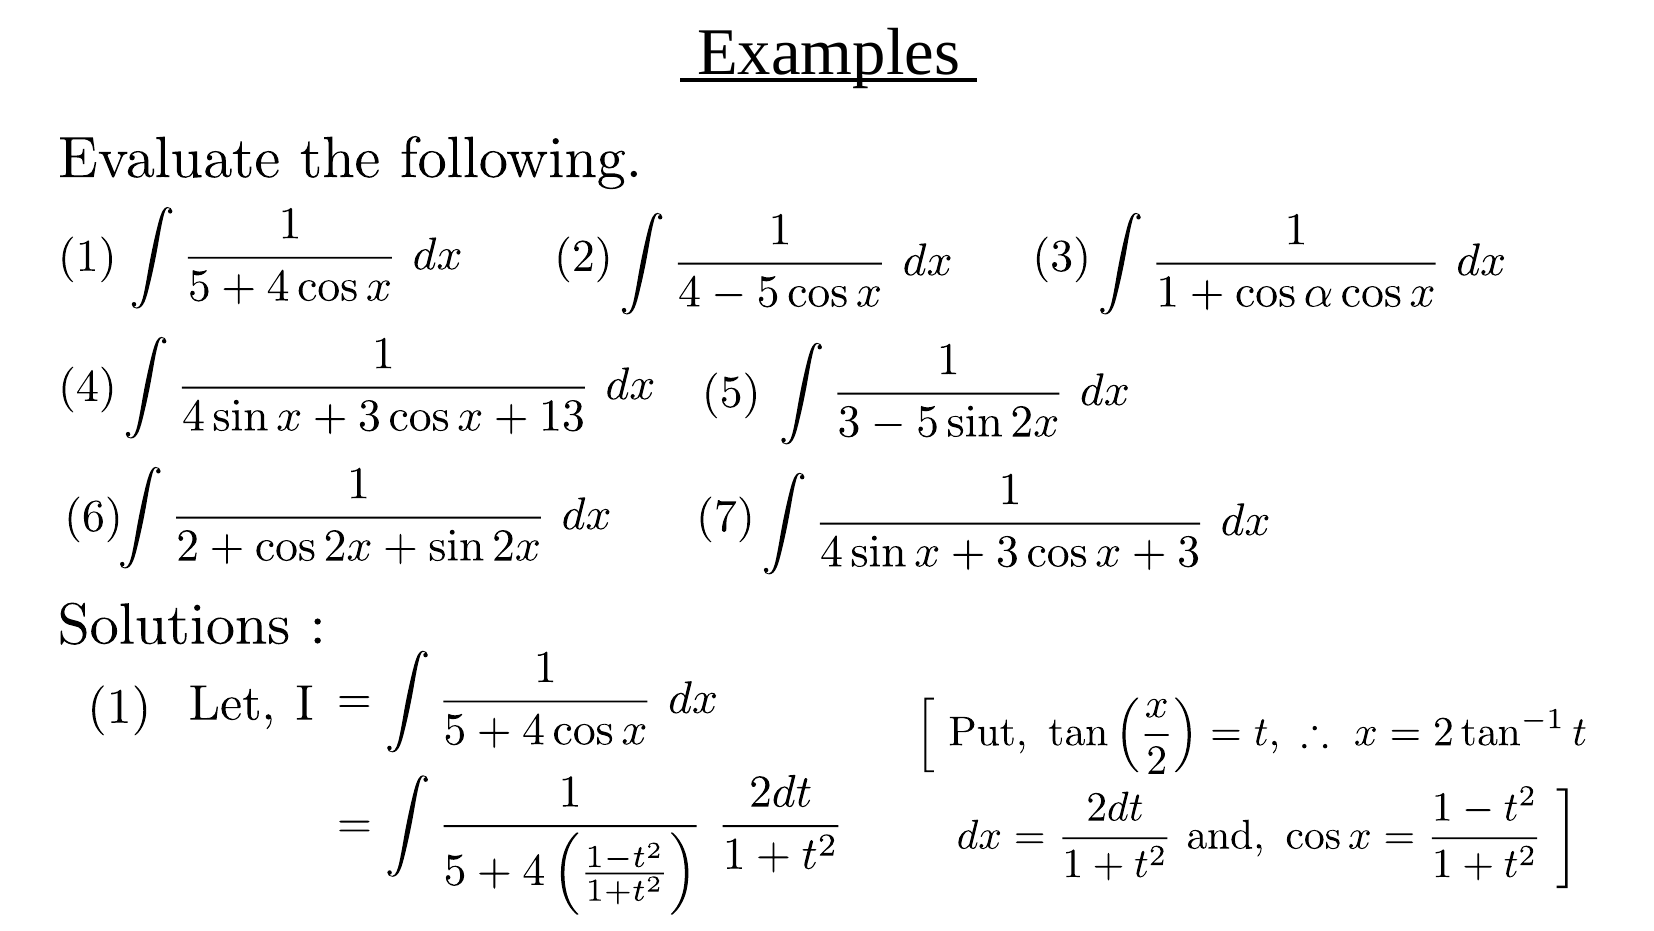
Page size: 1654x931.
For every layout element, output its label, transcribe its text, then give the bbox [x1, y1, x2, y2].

text_box [125, 336, 654, 439]
text_box [296, 685, 313, 720]
text_box [60, 135, 638, 190]
text_box [1034, 236, 1087, 283]
text_box [958, 786, 1568, 889]
text_box [338, 650, 717, 753]
text_box [60, 602, 321, 645]
text_box [1099, 212, 1505, 315]
text_box [763, 472, 1269, 575]
text_box [190, 685, 272, 730]
text_box [131, 206, 461, 309]
text_box [338, 774, 839, 915]
text_box [60, 236, 112, 283]
text_box [66, 466, 610, 569]
text_box [698, 496, 751, 543]
text_box [89, 685, 147, 736]
text_box [781, 342, 1128, 445]
text_box [621, 212, 951, 315]
text_box [556, 236, 609, 283]
subtitle [59, 117, 1607, 910]
text_box [917, 697, 1586, 774]
title Examples [84, 10, 1574, 94]
text_box [704, 372, 756, 419]
text_box [60, 366, 113, 413]
